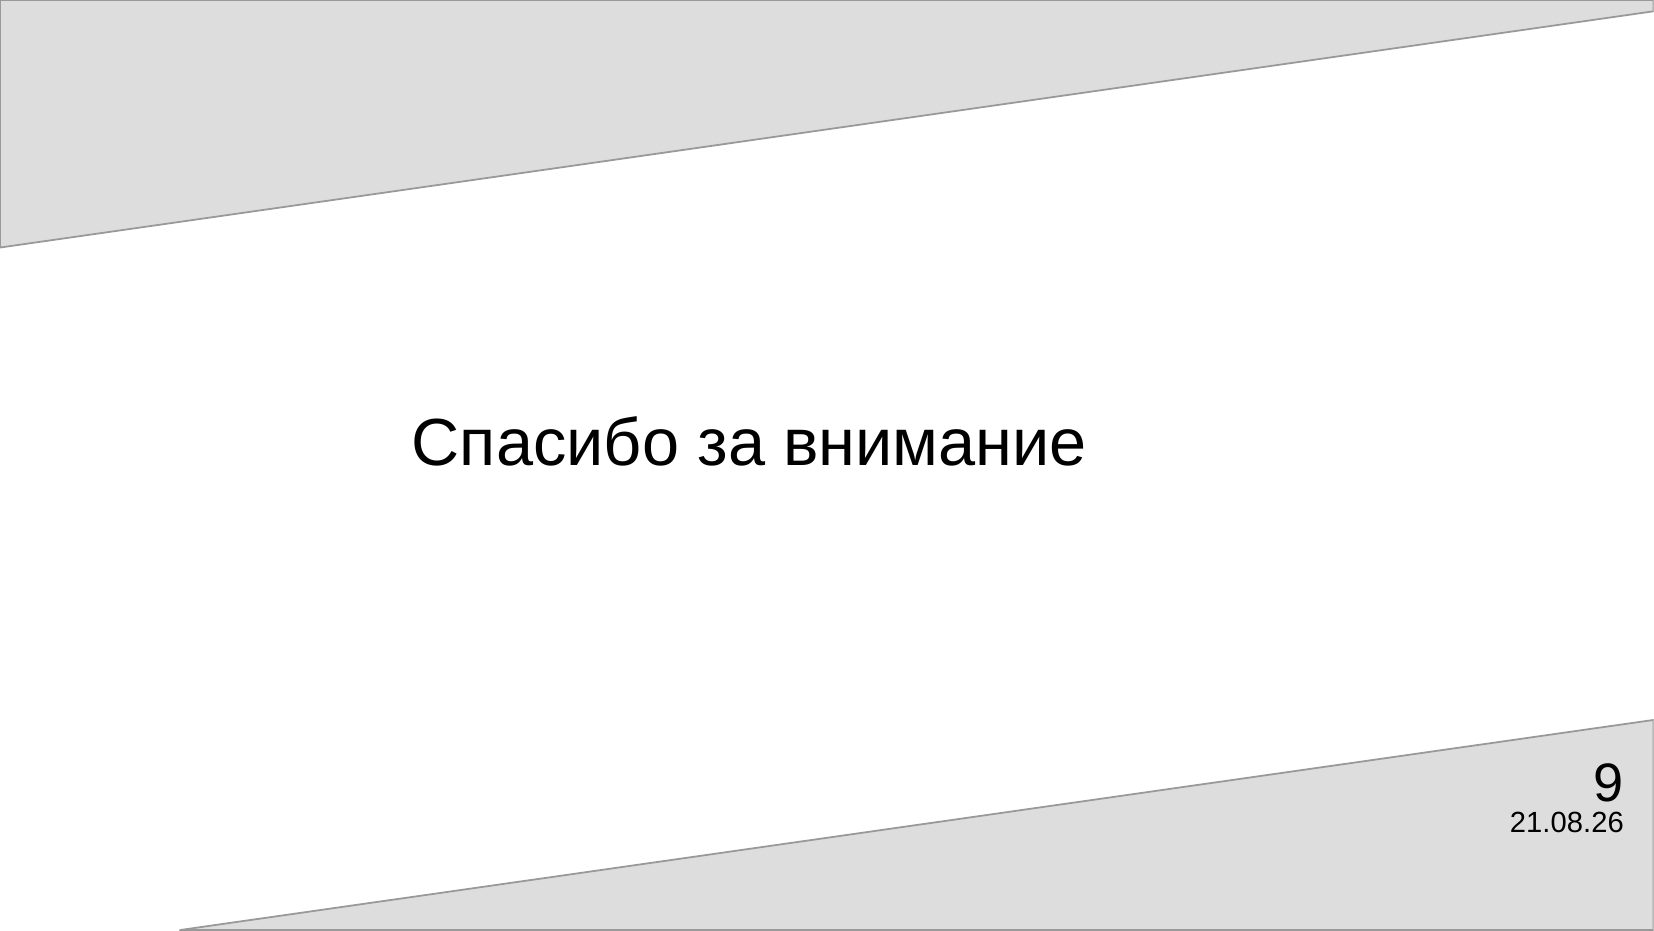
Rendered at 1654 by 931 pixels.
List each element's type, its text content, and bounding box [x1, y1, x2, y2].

subtitle Спасибо за внимание [11, 79, 1488, 805]
